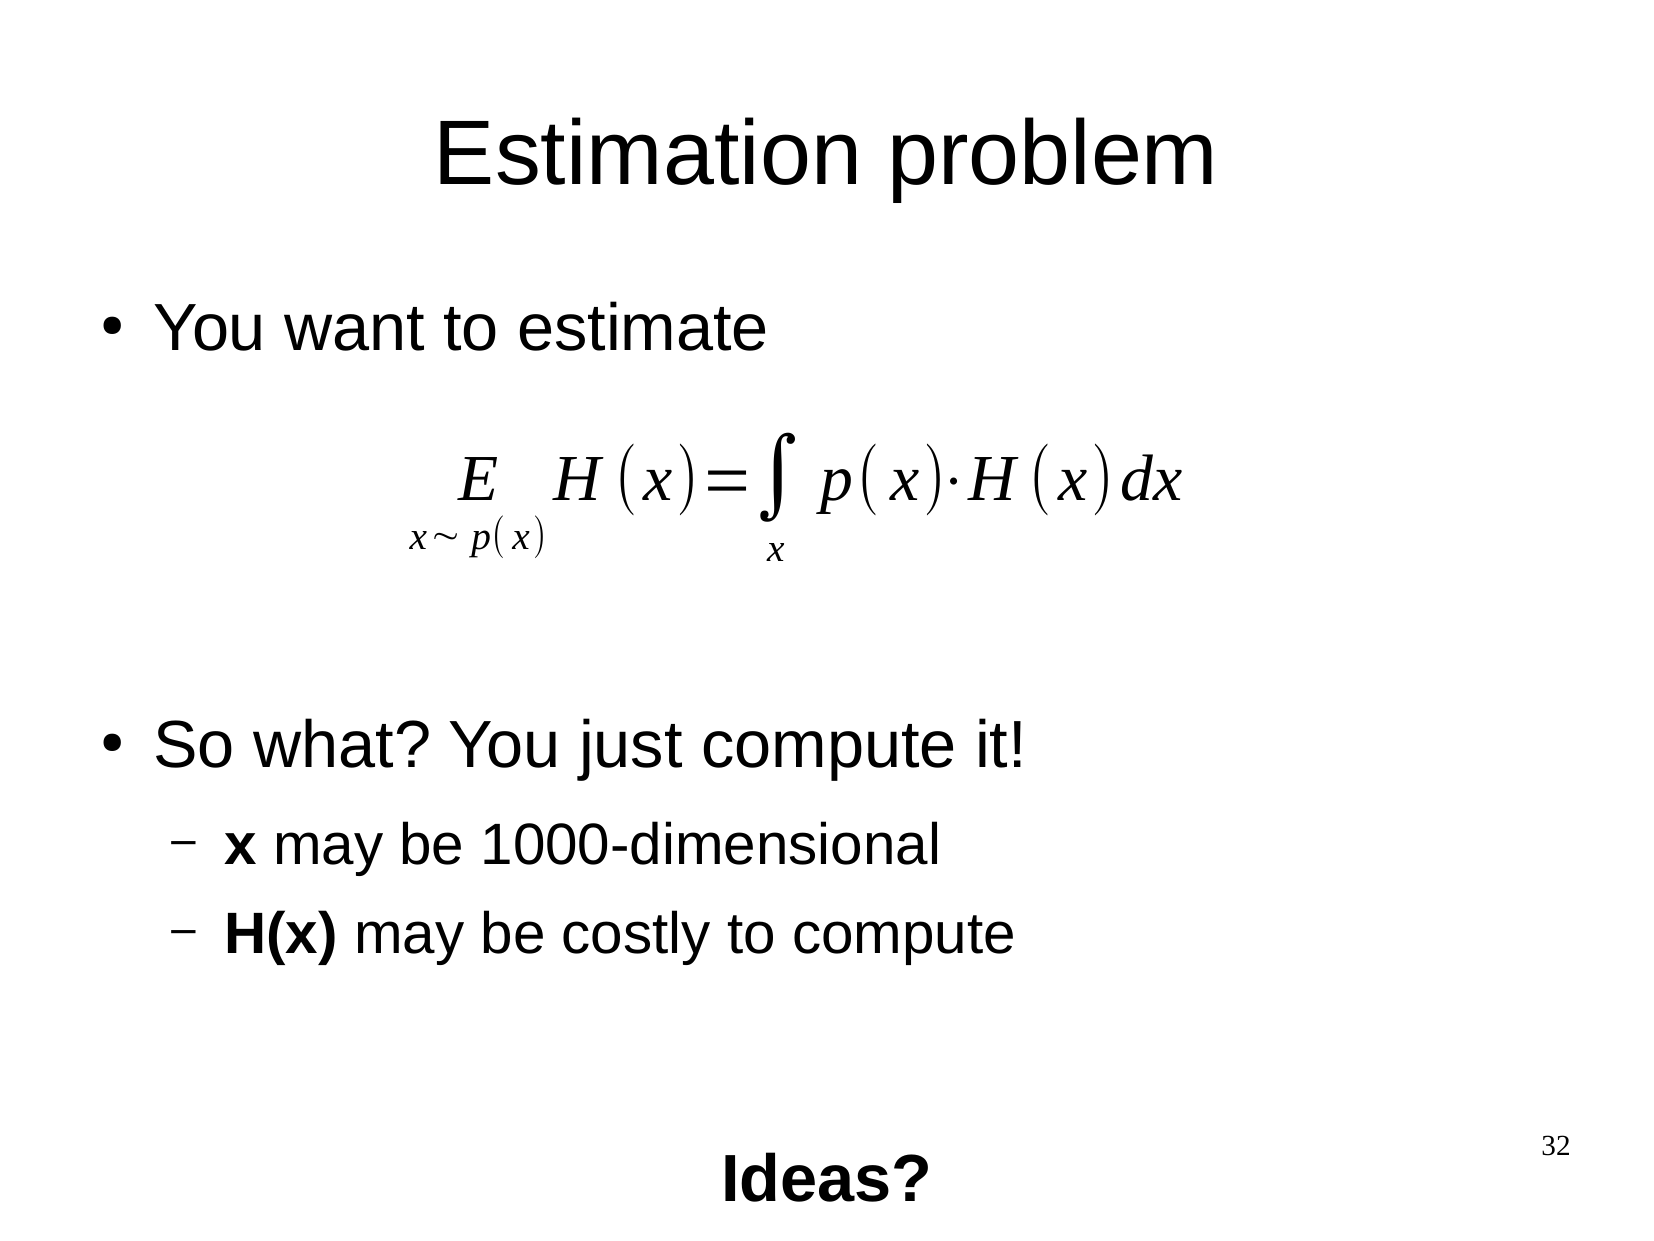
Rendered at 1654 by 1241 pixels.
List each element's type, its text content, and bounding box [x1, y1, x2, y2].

title Estimation problem [82, 49, 1571, 257]
list You want to estimate So what? You just compute it! x may be 1000-dimensional H(x) may be costly to compute [82, 290, 1571, 1156]
chart [393, 426, 1203, 570]
text_box Ideas? [650, 1140, 1149, 1231]
